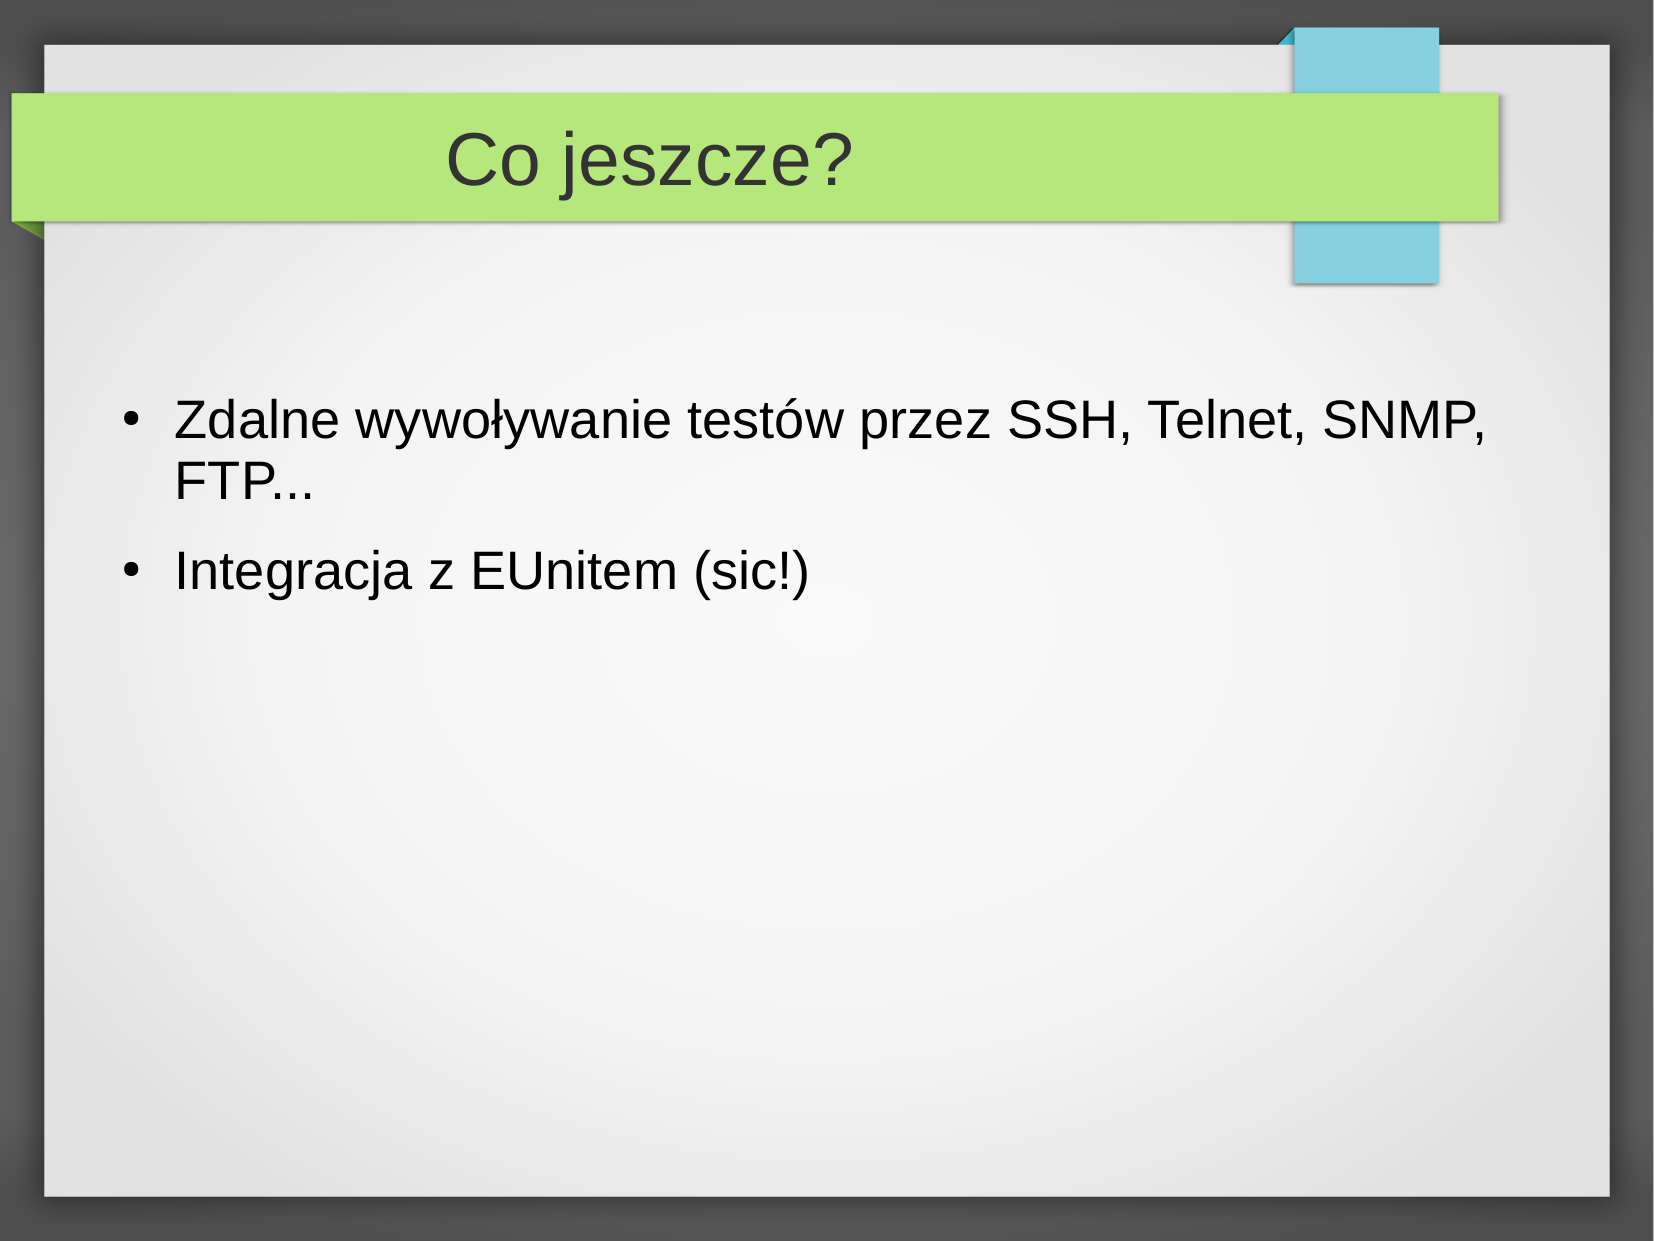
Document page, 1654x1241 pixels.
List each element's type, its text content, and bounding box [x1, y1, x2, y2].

list Zdalne wywoływanie testów przez SSH, Telnet, SNMP, FTP... Integracja z EUnitem (sic!) [103, 389, 1560, 1110]
title Co jeszcze? [70, 106, 1229, 213]
picture [0, 0, 1654, 1241]
